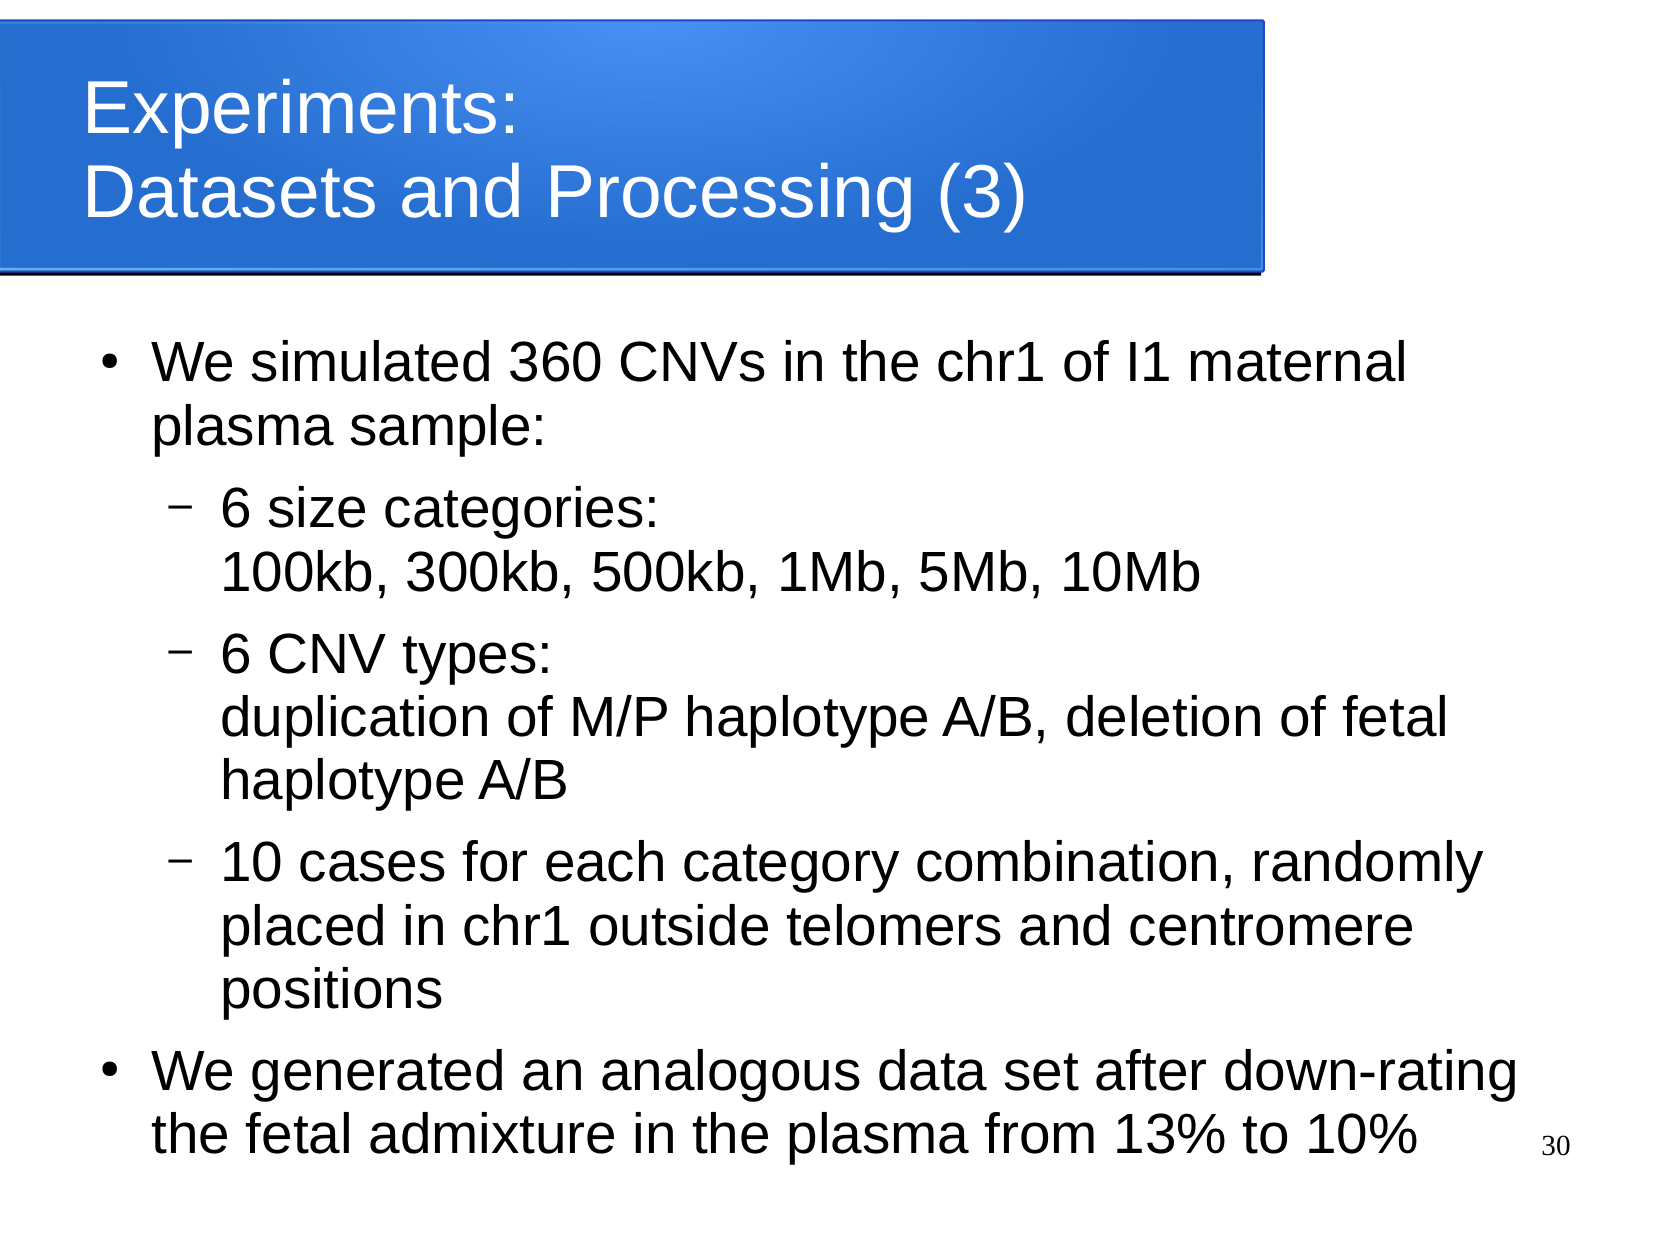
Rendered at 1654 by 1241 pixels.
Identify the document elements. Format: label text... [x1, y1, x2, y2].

list We simulated 360 CNVs in the chr1 of I1 maternal plasma sample: 6 size categories: 100kb, 300kb, 500kb, 1Mb, 5Mb, 10Mb 6 CNV types: duplication of M/P haplotype A/B, deletion of fetal haplotype A/B 10 cases for each category combination, randomly placed in chr1 outside telomers and centromere positions We generated an analogous data set after down-rating the fetal admixture in the plasma from 13% to 10% [82, 330, 1571, 1170]
title Experiments: Datasets and Processing (3) [82, 47, 1235, 252]
